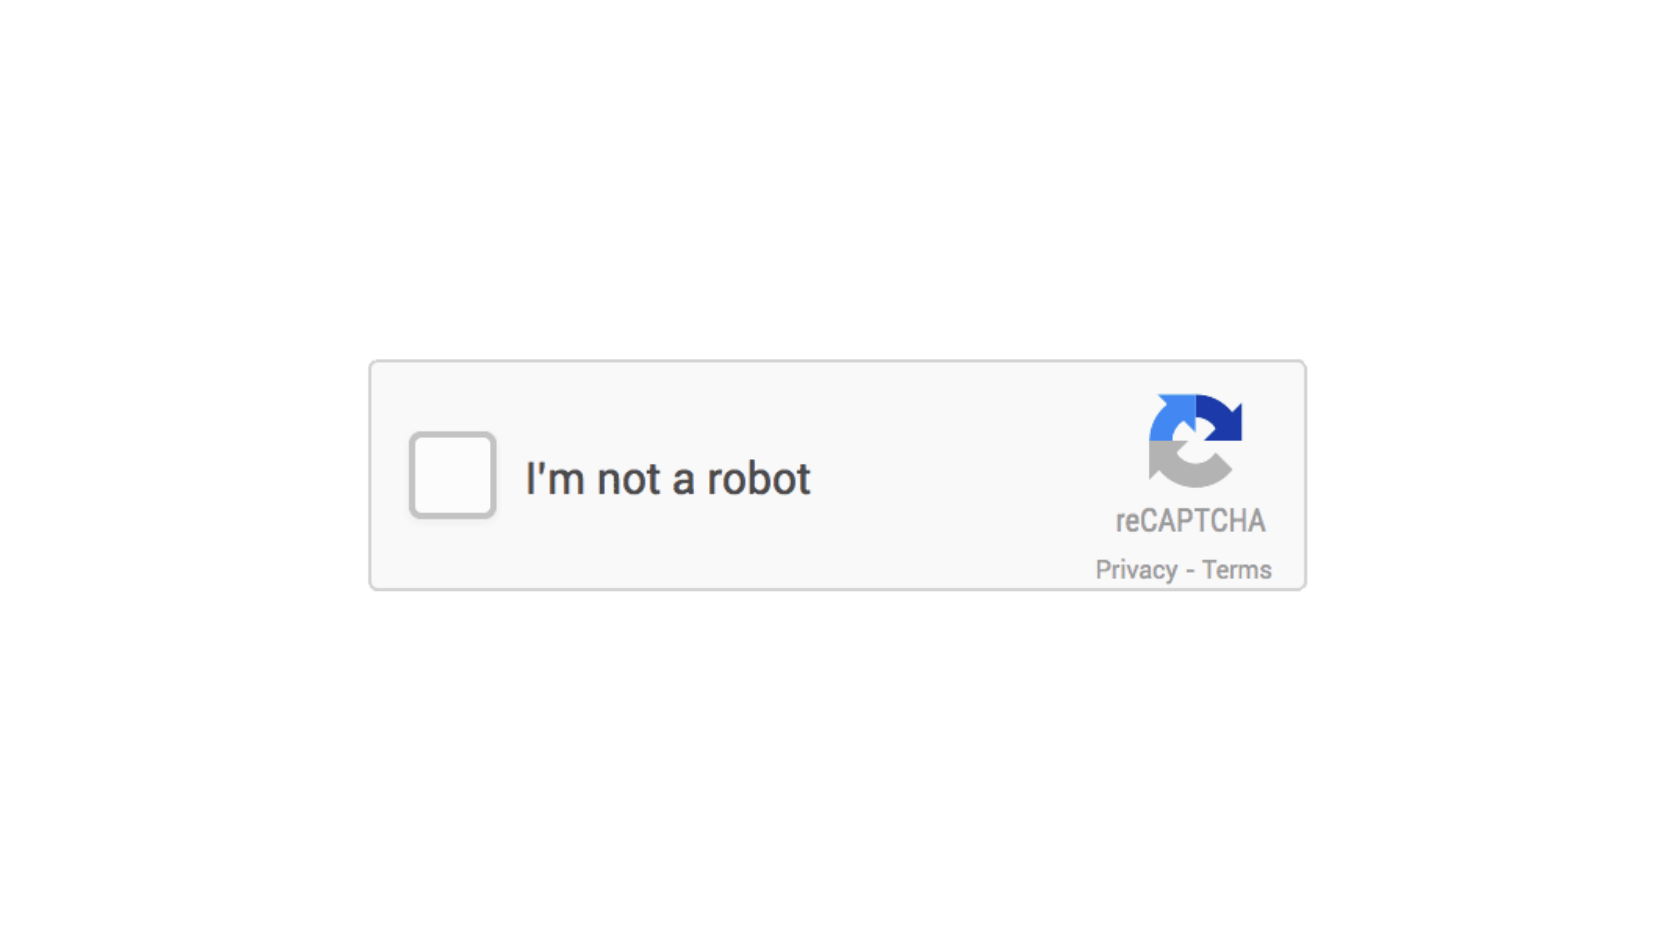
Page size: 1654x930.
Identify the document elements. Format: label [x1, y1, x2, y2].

picture [356, 347, 1320, 604]
